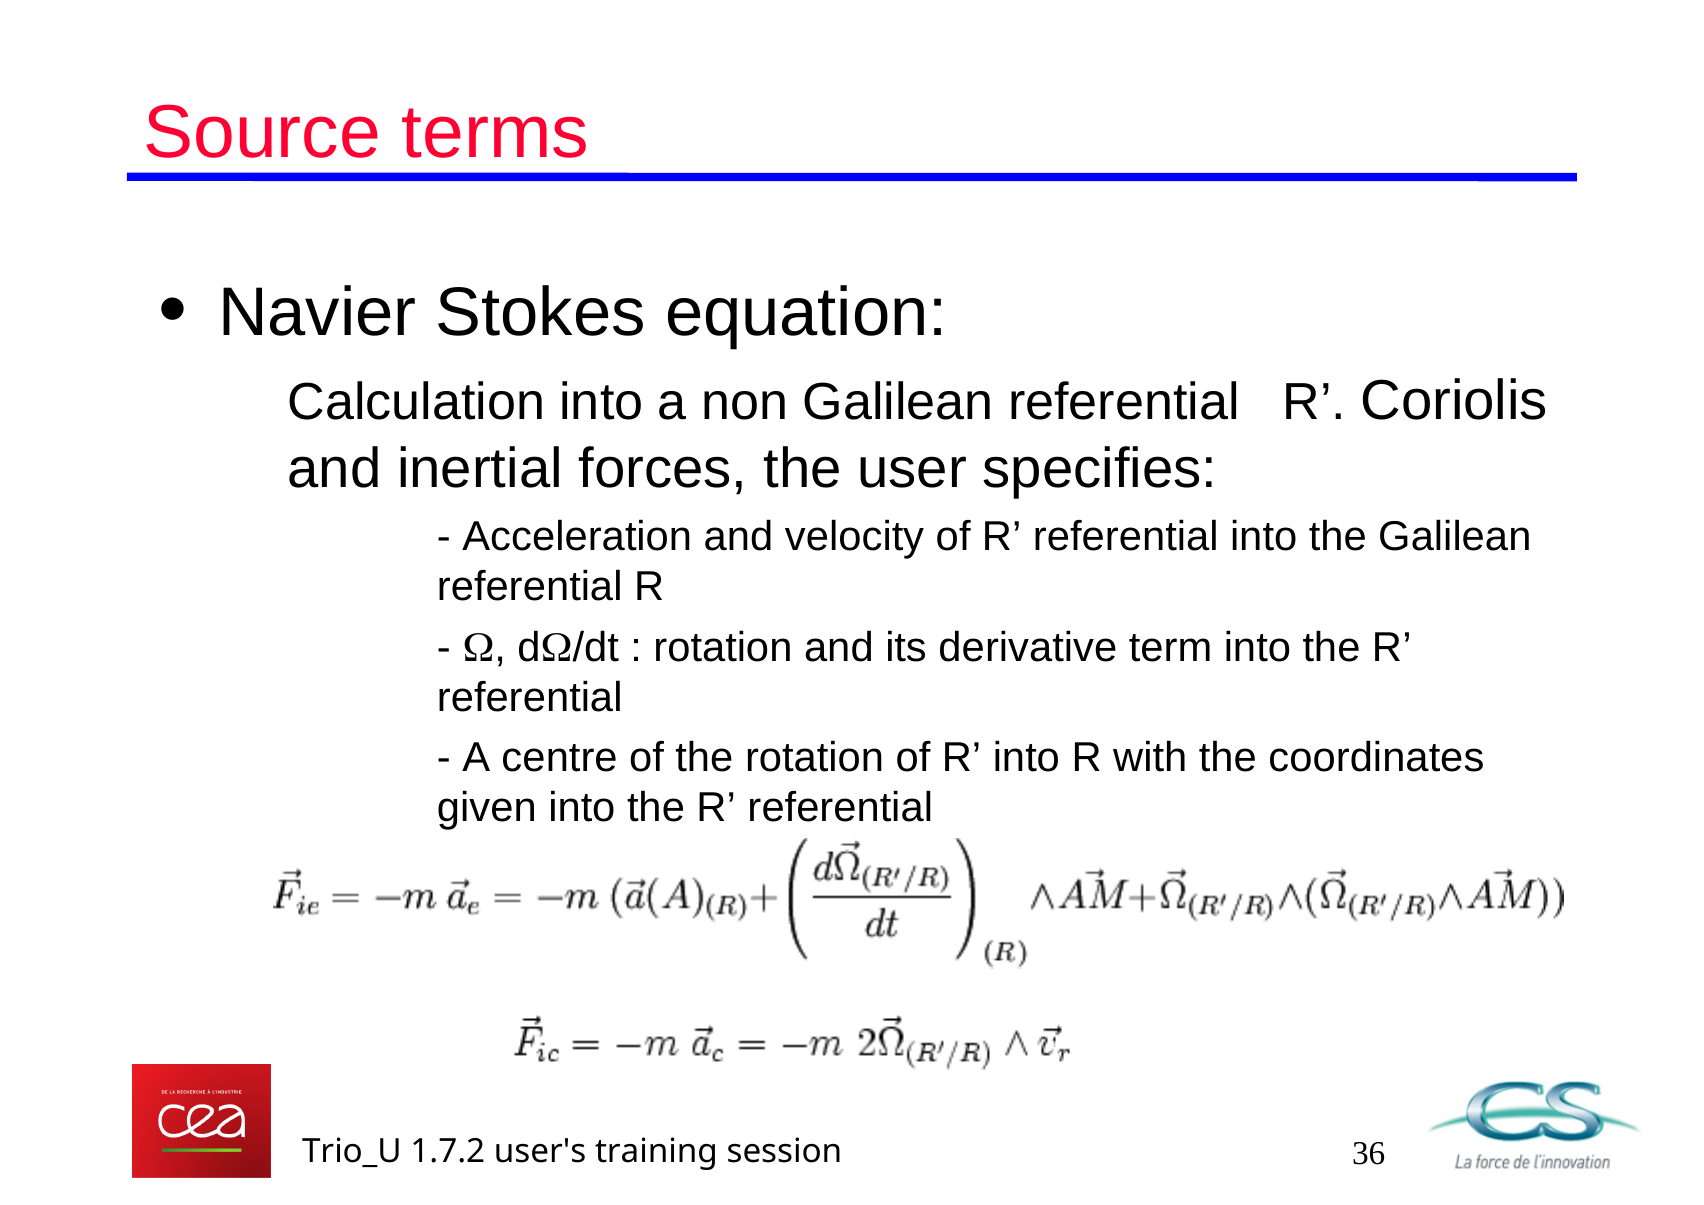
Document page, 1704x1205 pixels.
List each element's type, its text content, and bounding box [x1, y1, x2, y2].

picture [1423, 1072, 1648, 1179]
picture [132, 1064, 271, 1178]
title Source terms [127, 39, 1577, 215]
picture [273, 838, 1564, 969]
text_box Navier Stokes equation: Calculation into a non Galilean referential R’. Coriolis and inertial forces, the user specifies: - Acceleration and velocity of R’ referential into the Galilean referential R - , d/dt : rotation and its derivative term into the R’ referential - A centre of the rotation of R’ into R with the coordinates given into the R’ referential [143, 259, 1592, 1087]
picture [509, 1015, 1076, 1072]
